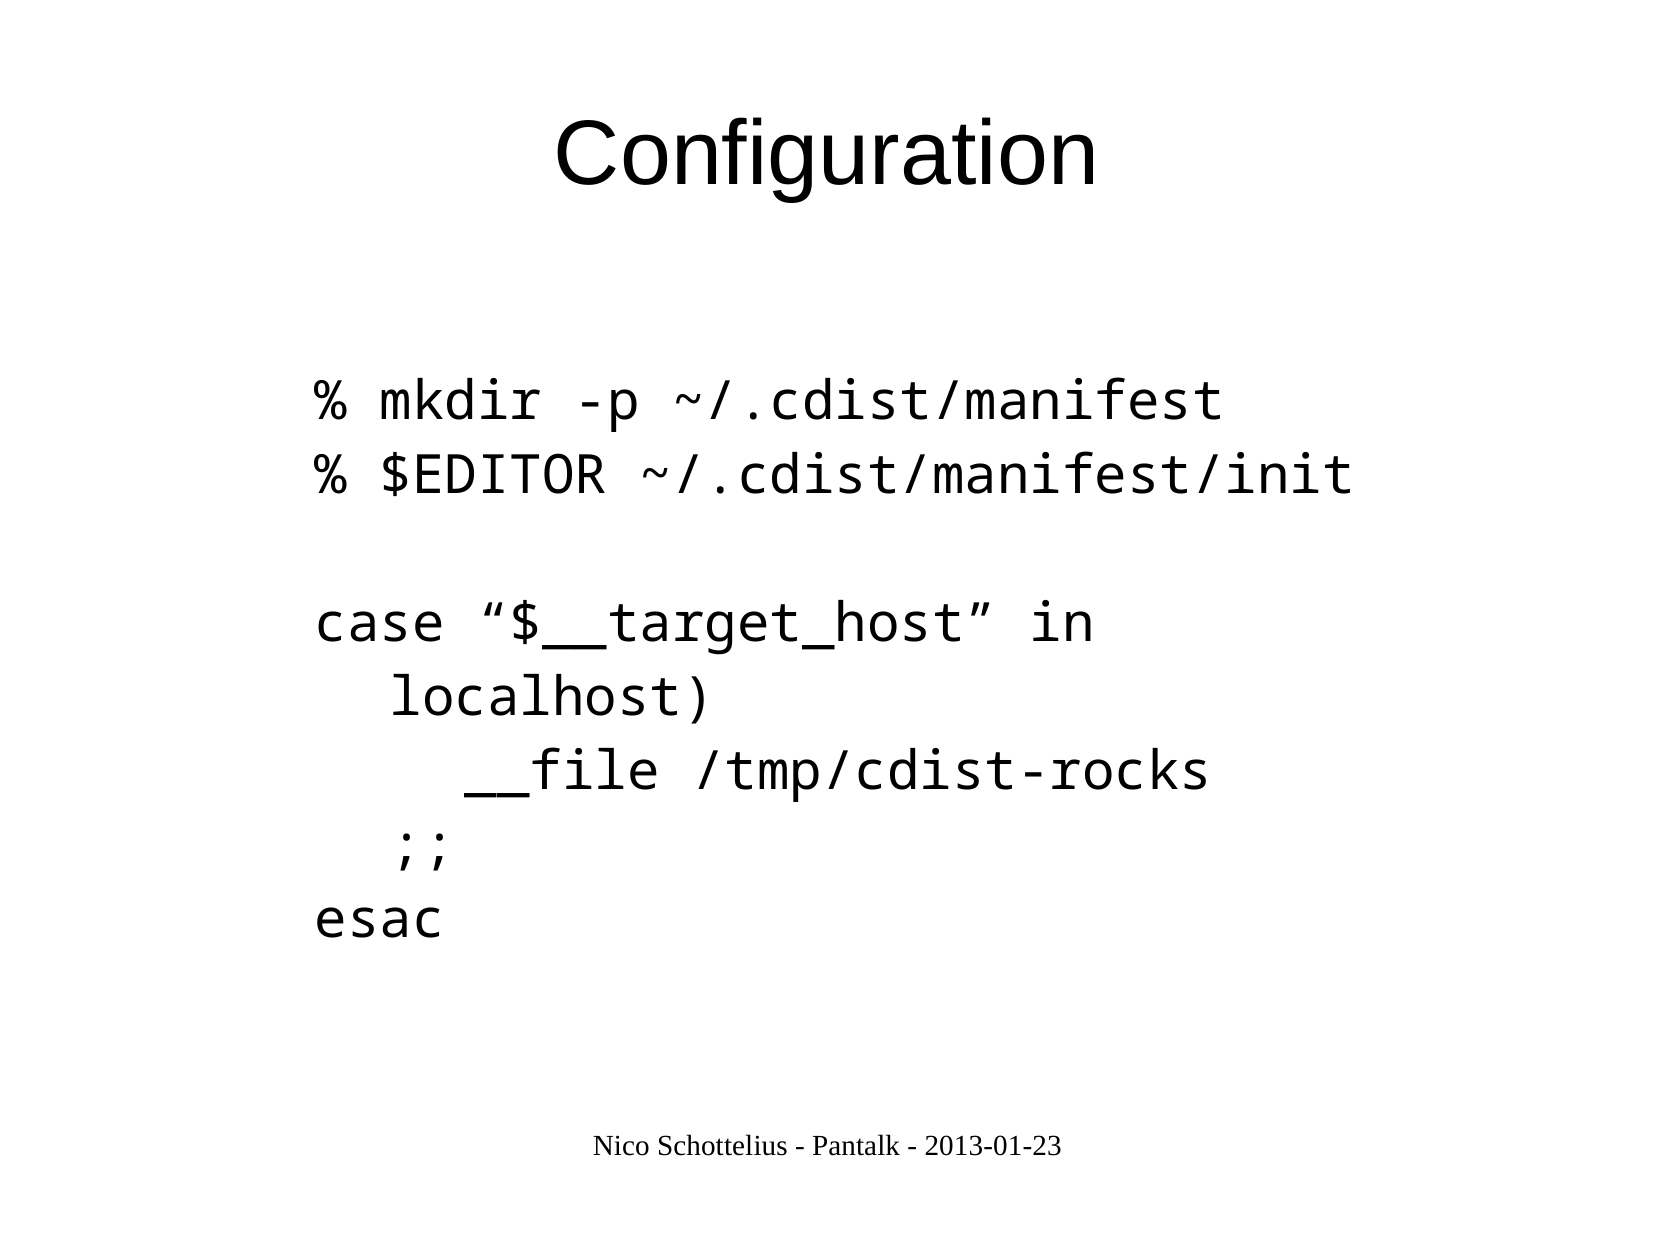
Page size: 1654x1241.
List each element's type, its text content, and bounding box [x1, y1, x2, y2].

text_box % mkdir -p ~/.cdist/manifest % $EDITOR ~/.cdist/manifest/init case “$__target_host” in localhost) __file /tmp/cdist-rocks ;; esac [300, 354, 1441, 916]
title Configuration [82, 49, 1571, 257]
